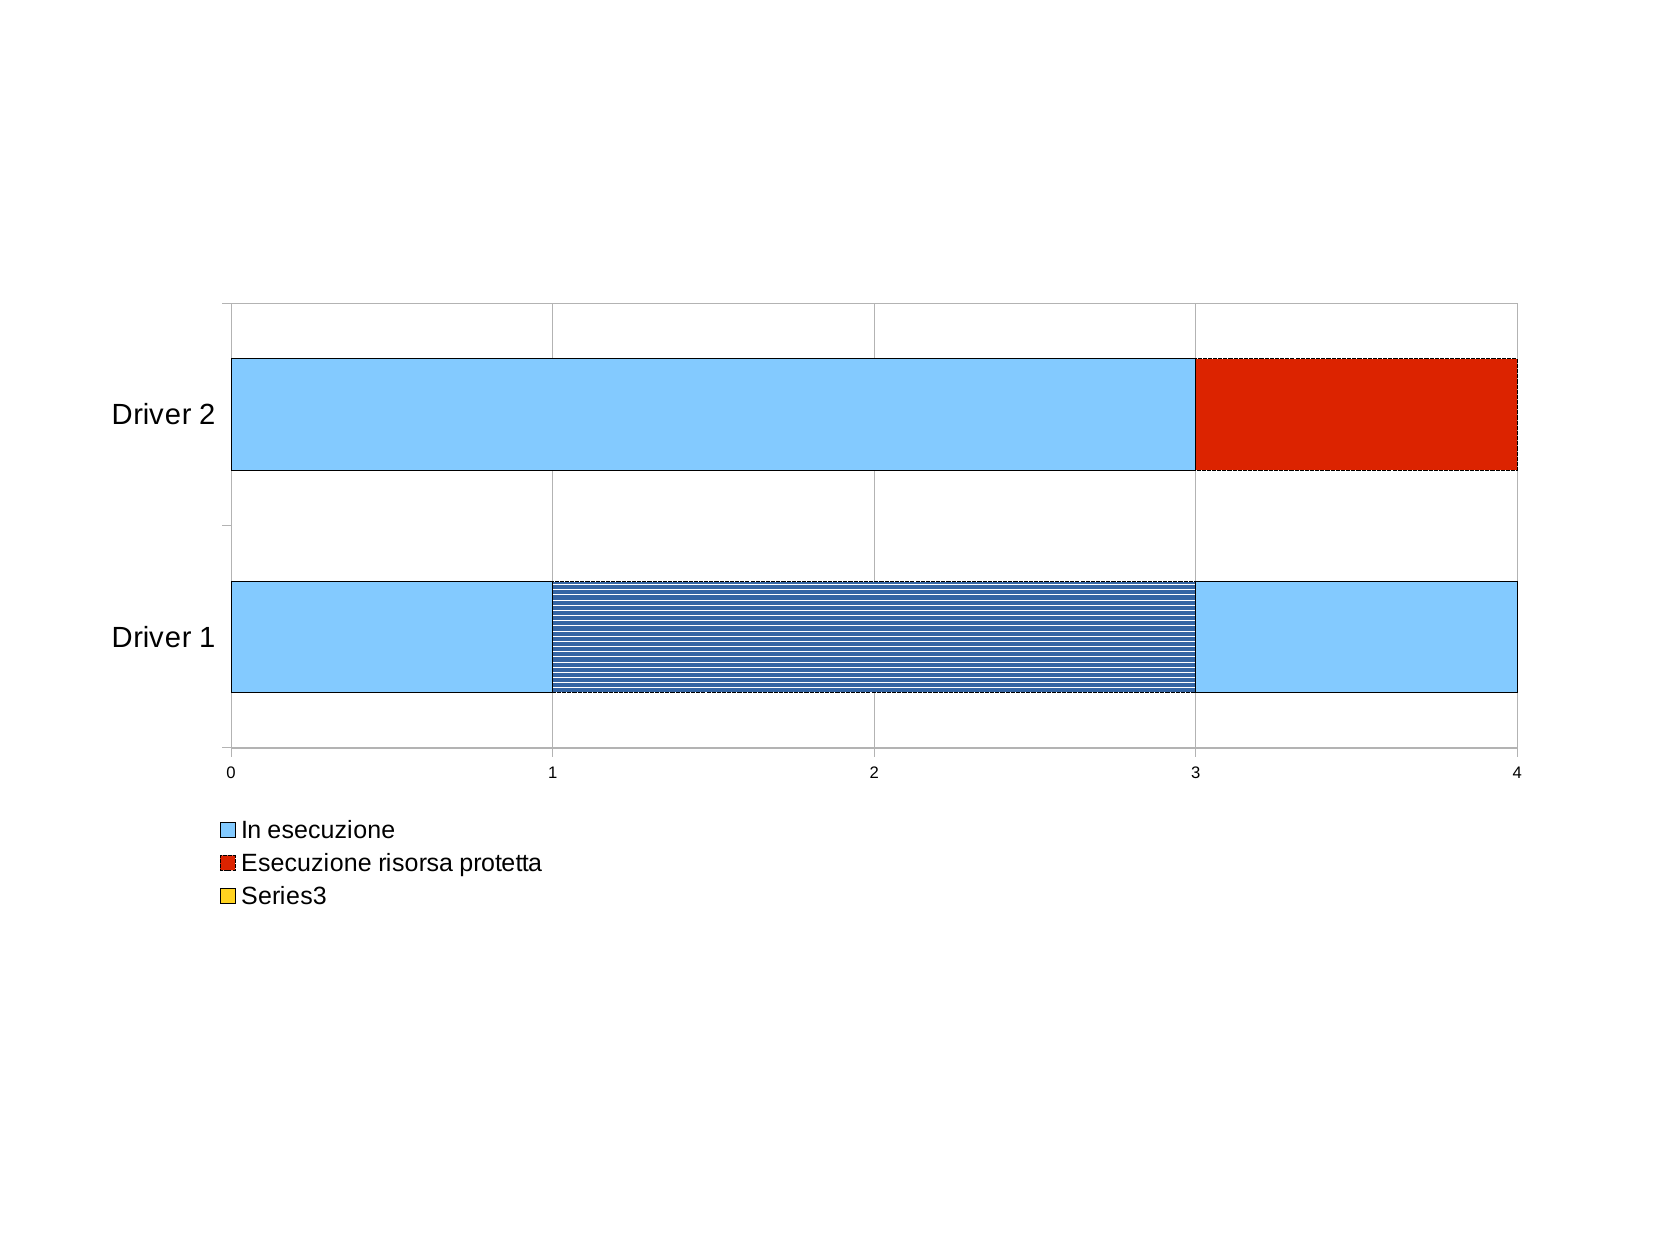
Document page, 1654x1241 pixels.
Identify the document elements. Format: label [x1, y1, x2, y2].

chart [82, 290, 1571, 944]
